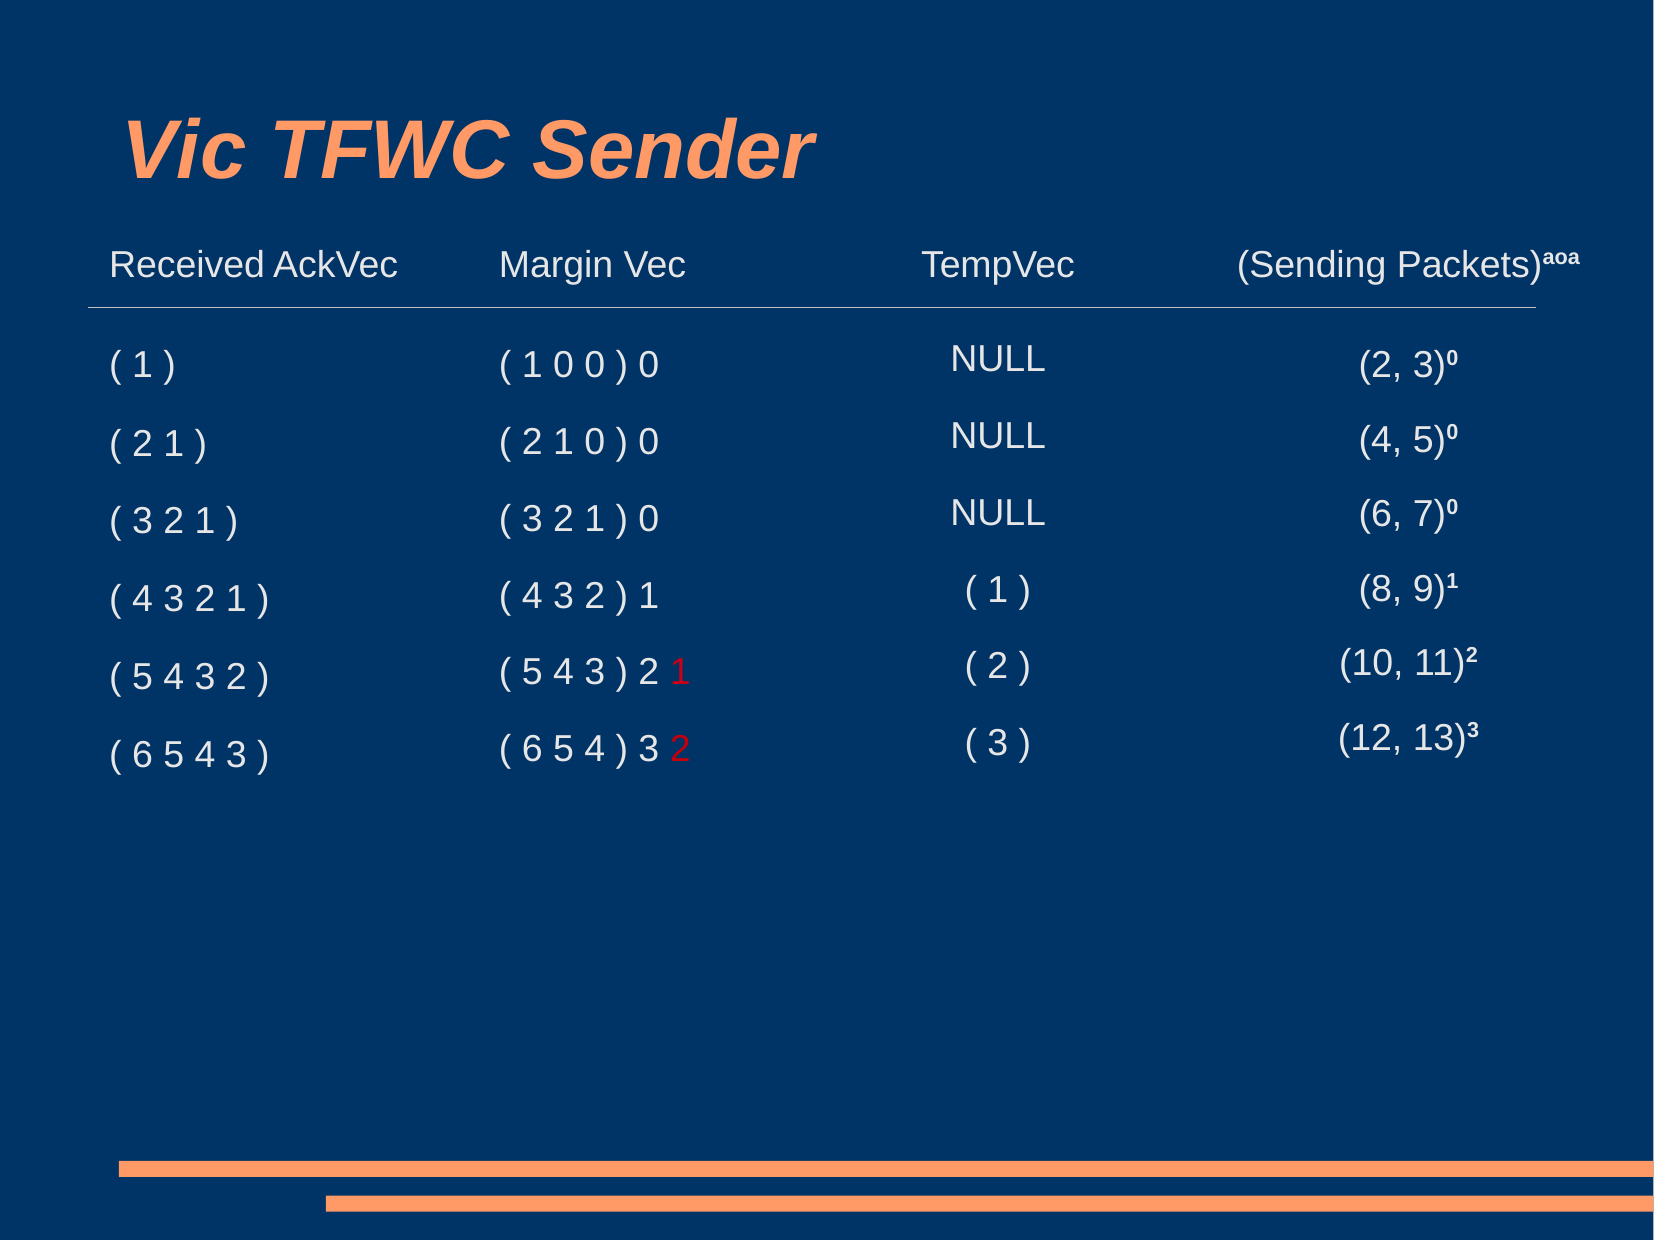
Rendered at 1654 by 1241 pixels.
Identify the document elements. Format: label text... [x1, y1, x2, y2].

text_box ( 1 0 0 ) 0 [484, 336, 839, 394]
text_box Margin Vec [484, 236, 820, 294]
text_box ( 4 3 2 ) 1 [484, 566, 839, 624]
text_box (4, 5)0 [1231, 411, 1586, 470]
text_box ( 5 4 3 ) 2 1 [484, 643, 839, 701]
text_box NULL [894, 407, 1102, 465]
text_box Received AckVec [94, 236, 449, 294]
title Vic TFWC Sender [121, 53, 1534, 247]
text_box (6, 7)0 [1231, 485, 1586, 544]
text_box NULL [894, 484, 1102, 541]
text_box ( 5 4 3 2 ) [94, 648, 449, 706]
text_box ( 2 1 ) [94, 414, 449, 472]
text_box ( 3 2 1 ) 0 [484, 490, 839, 547]
text_box ( 4 3 2 1 ) [94, 570, 449, 628]
text_box ( 2 1 0 ) 0 [484, 413, 839, 471]
text_box (10, 11)2 [1231, 634, 1586, 693]
text_box ( 3 2 1 ) [94, 492, 449, 550]
text_box ( 1 ) [94, 336, 449, 394]
text_box (12, 13)3 [1231, 708, 1586, 767]
text_box (8, 9)1 [1231, 559, 1586, 619]
text_box (Sending Packets)aoa [1216, 236, 1601, 295]
text_box (2, 3)0 [1231, 336, 1586, 395]
text_box NULL [894, 330, 1102, 388]
text_box ( 3 ) [894, 714, 1102, 772]
text_box ( 6 5 4 3 ) [94, 726, 449, 784]
text_box ( 1 ) [894, 560, 1102, 618]
text_box ( 6 5 4 ) 3 2 [484, 720, 839, 778]
text_box ( 2 ) [894, 637, 1102, 695]
text_box TempVec [820, 236, 1176, 294]
